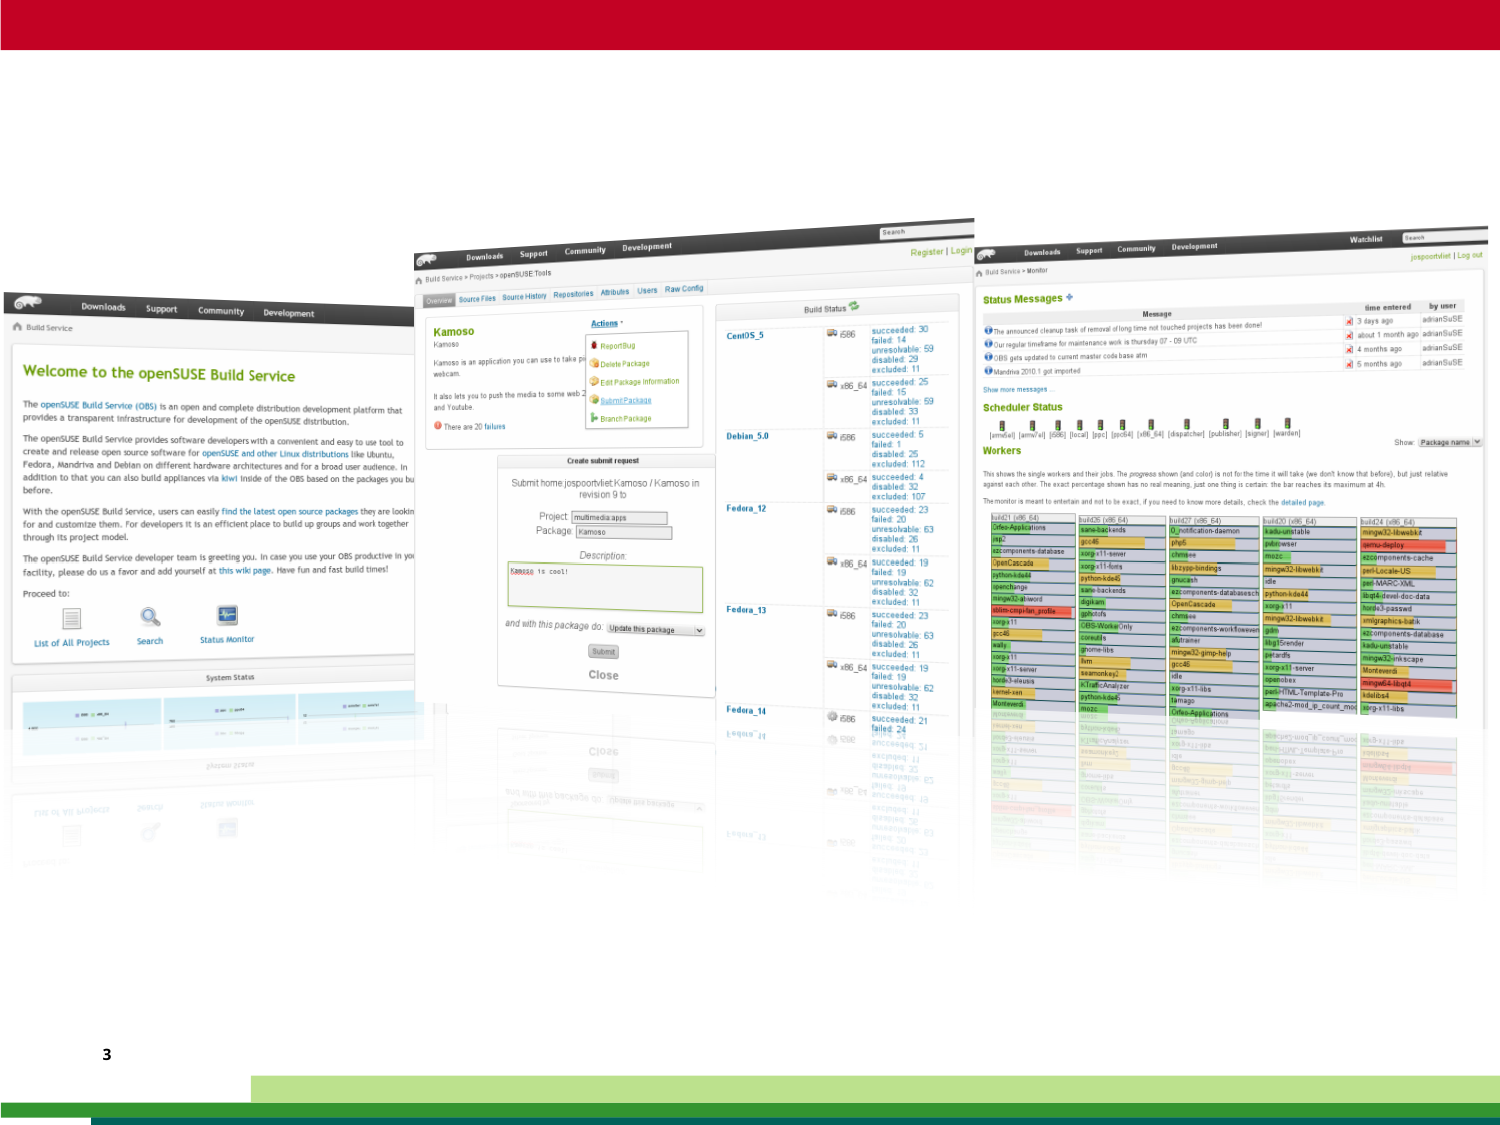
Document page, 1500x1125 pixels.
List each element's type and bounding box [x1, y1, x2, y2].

picture [3, 213, 1489, 915]
